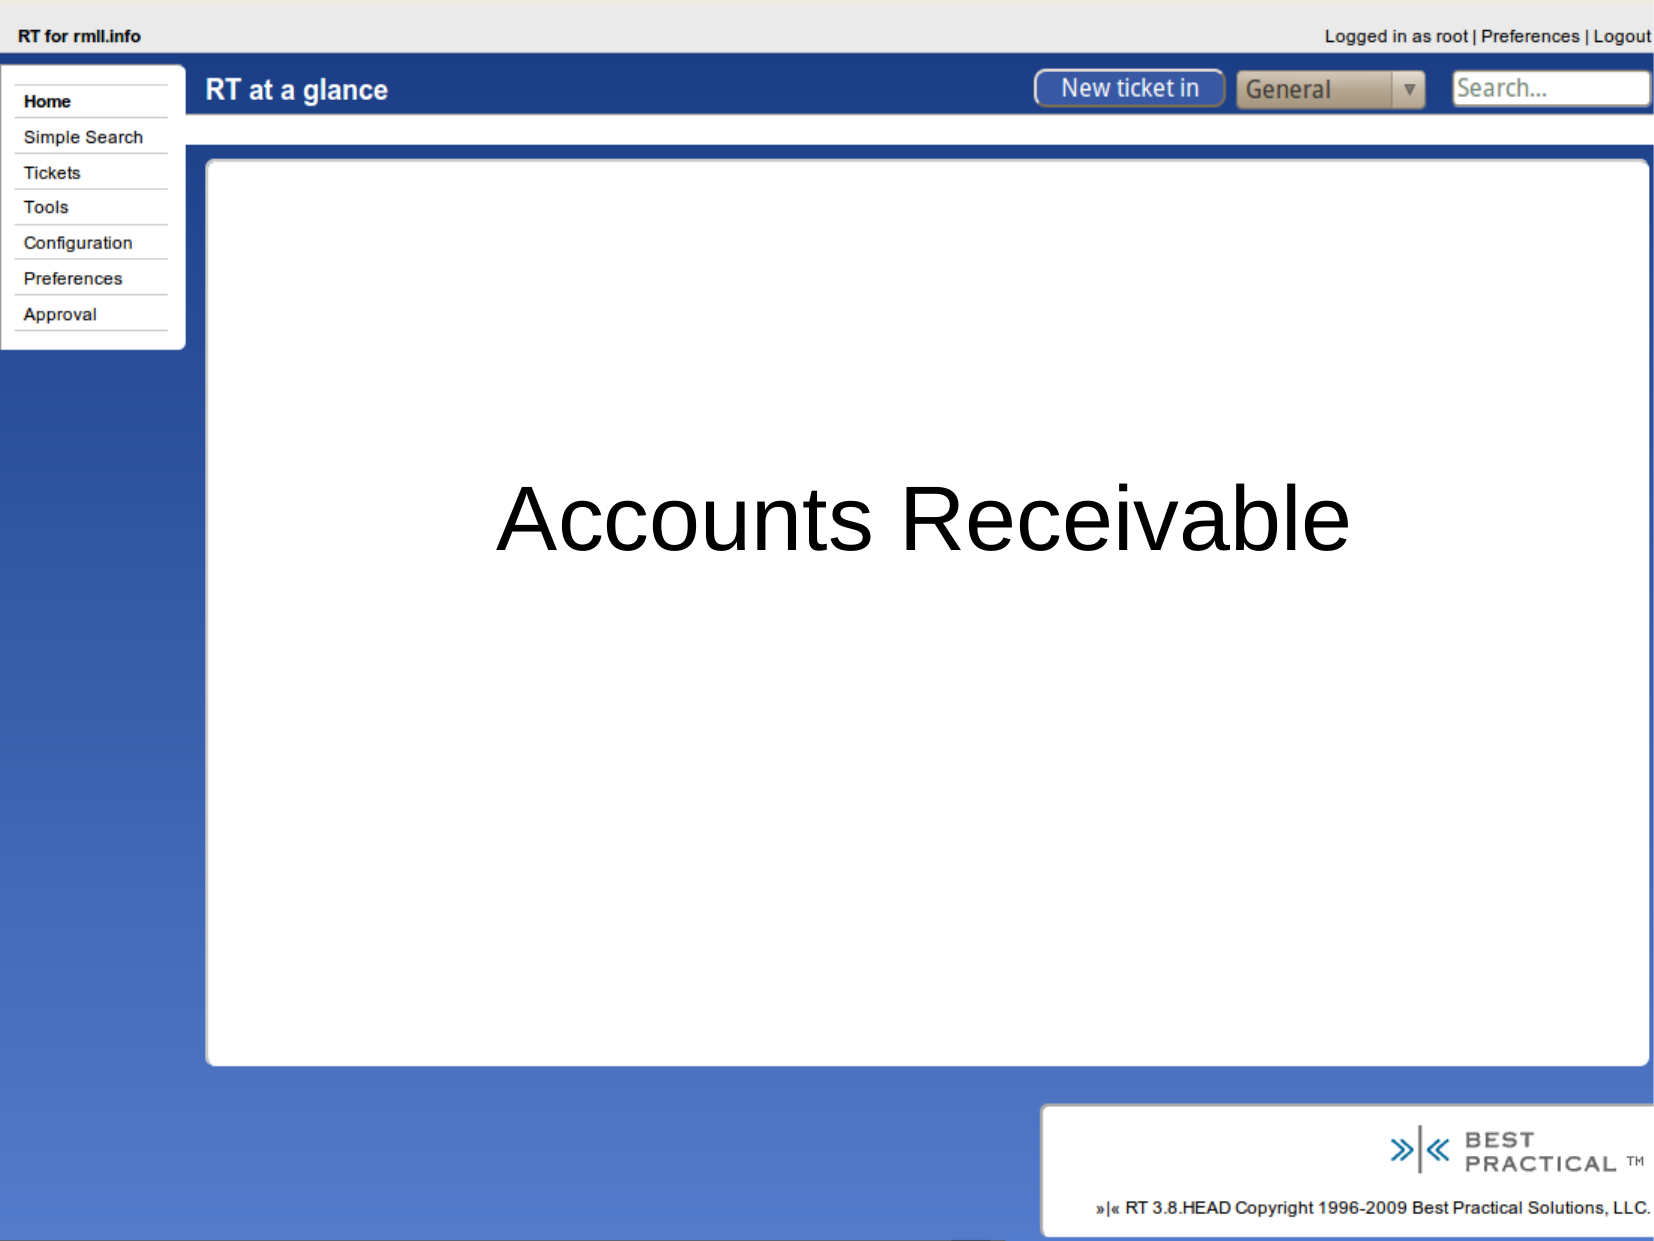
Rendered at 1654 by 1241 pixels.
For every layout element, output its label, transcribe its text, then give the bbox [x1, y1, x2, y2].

title Accounts Receivable [280, 428, 1571, 609]
picture [468, 0, 1654, 1241]
